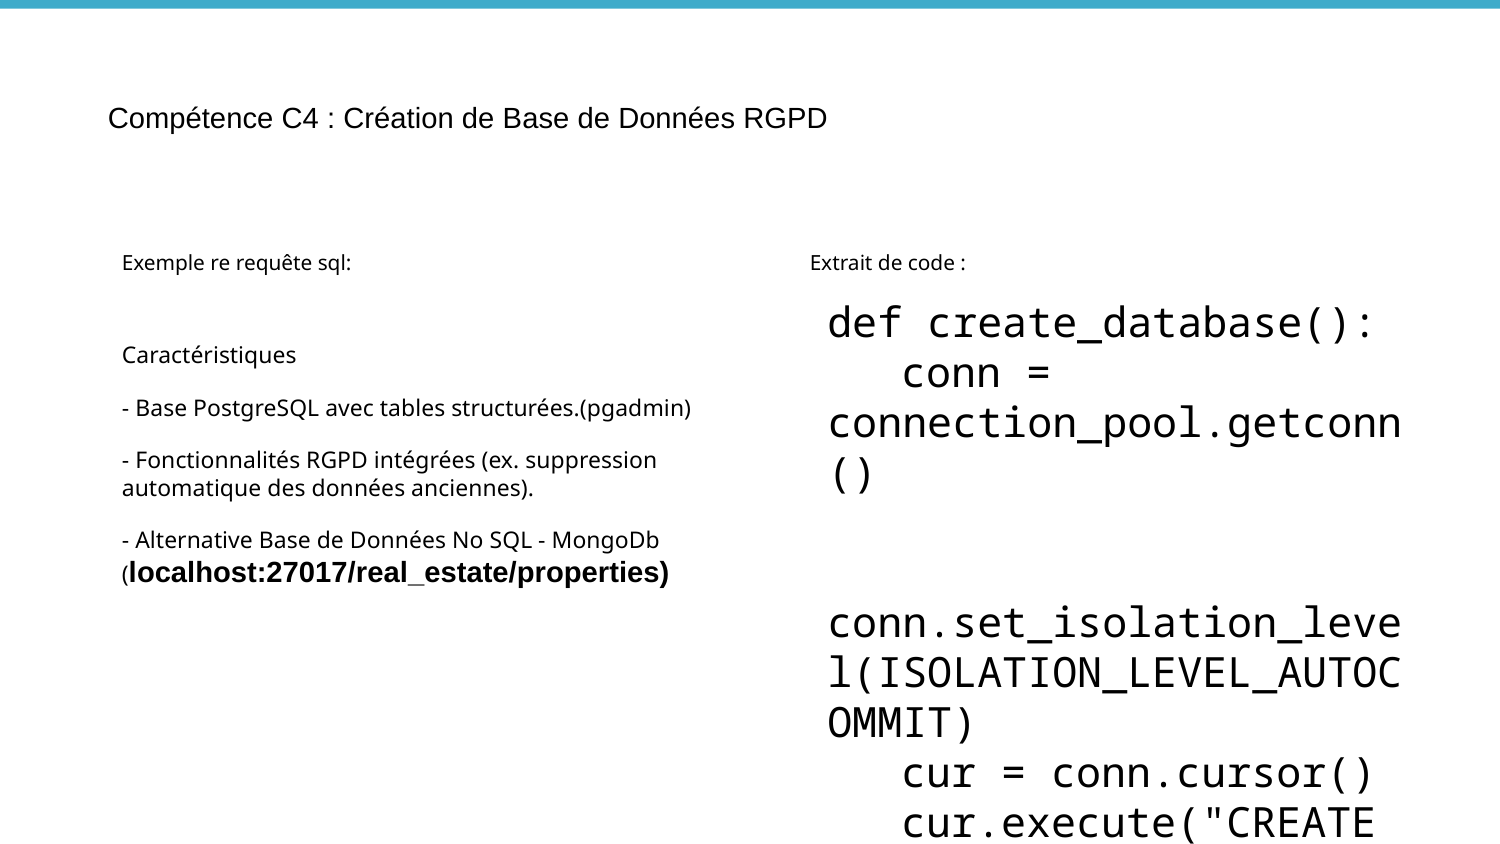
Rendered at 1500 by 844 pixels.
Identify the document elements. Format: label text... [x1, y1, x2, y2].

title Compétence C4 : Création de Base de Données RGPD [92, 66, 1408, 161]
subtitle Exemple re requête sql: [106, 224, 719, 296]
subtitle Extrait de code : [794, 224, 1408, 296]
list Caractéristiques - Base PostgreSQL avec tables structurées.(pgadmin) - Fonctionnalités RGPD intégrées (ex. suppression automatique des données anciennes). - Alternative Base de Données No SQL - MongoDb (localhost:27017/real_estate/properties) [106, 325, 750, 725]
list def create_database(): conn = connection_pool.getconn() conn.set_isolation_level(ISOLATION_LEVEL_AUTOCOMMIT) cur = conn.cursor() cur.execute("CREATE DATABASE immobilier") cur.close() connection_pool.putconn(conn) def create_table(): conn = connection_pool.getconn() cur = conn.cursor() cur.execute(""" CREATE TABLE IF NOT EXISTS properties ( id SERIAL PRIMARY KEY, type VARCHAR(50), price FLOAT, size FLOAT, rooms INT, city VARCHAR(100), postal_code VARCHAR(10), last_updated TIMESTAMP ) """) conn.commit() cur.close() connection_pool.putconn(conn) def create_gdpr_procedures(): conn = connection_pool.getconn() cur = conn.cursor() cur.execute( "CREATE OR REPLACE FUNCTION delete_old_data() RETURNS void AS $$ " "DECLARE years INTEGER; " "BEGIN " "years := 5; " "DELETE FROM properties WHERE last_updated < NOW() - INTERVAL '1 year' * years; " "END; $$ LANGUAGE plpgsql;" ) conn.commit() cur.close() connection_pool.putconn(conn) [812, 280, 1425, 825]
